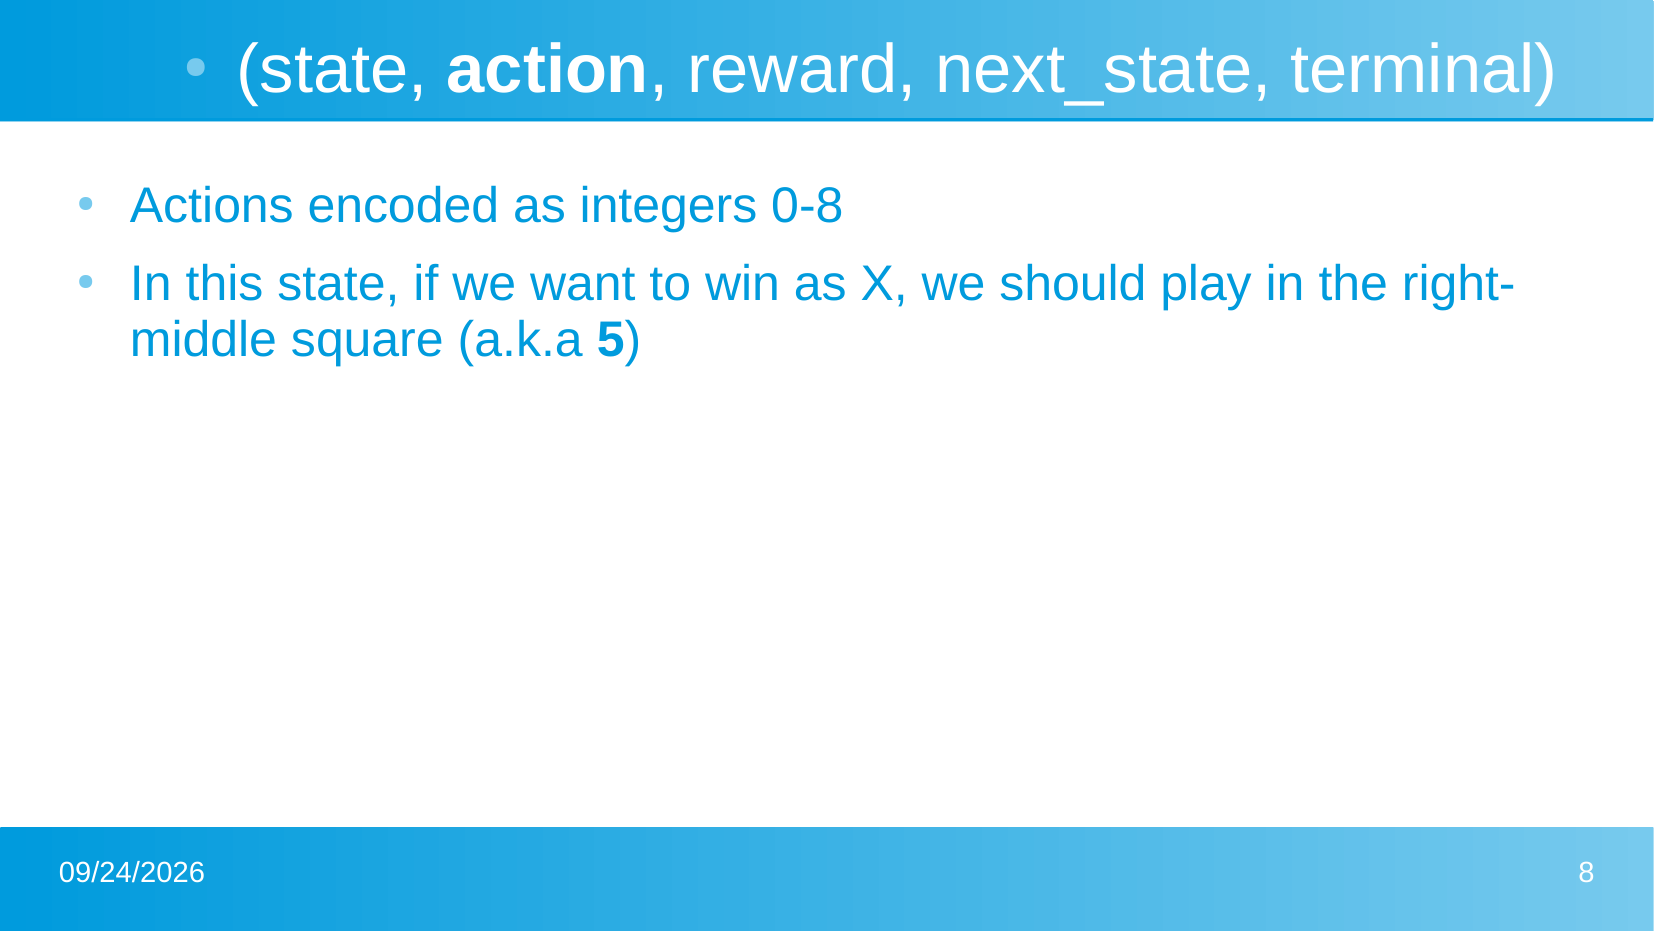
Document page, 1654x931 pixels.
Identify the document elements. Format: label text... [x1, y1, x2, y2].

title (state, action, reward, next_state, terminal) [59, 29, 1595, 108]
list Actions encoded as integers 0-8 In this state, if we want to win as X, we should play in the right-middle square (a.k.a 5) [59, 177, 1595, 768]
